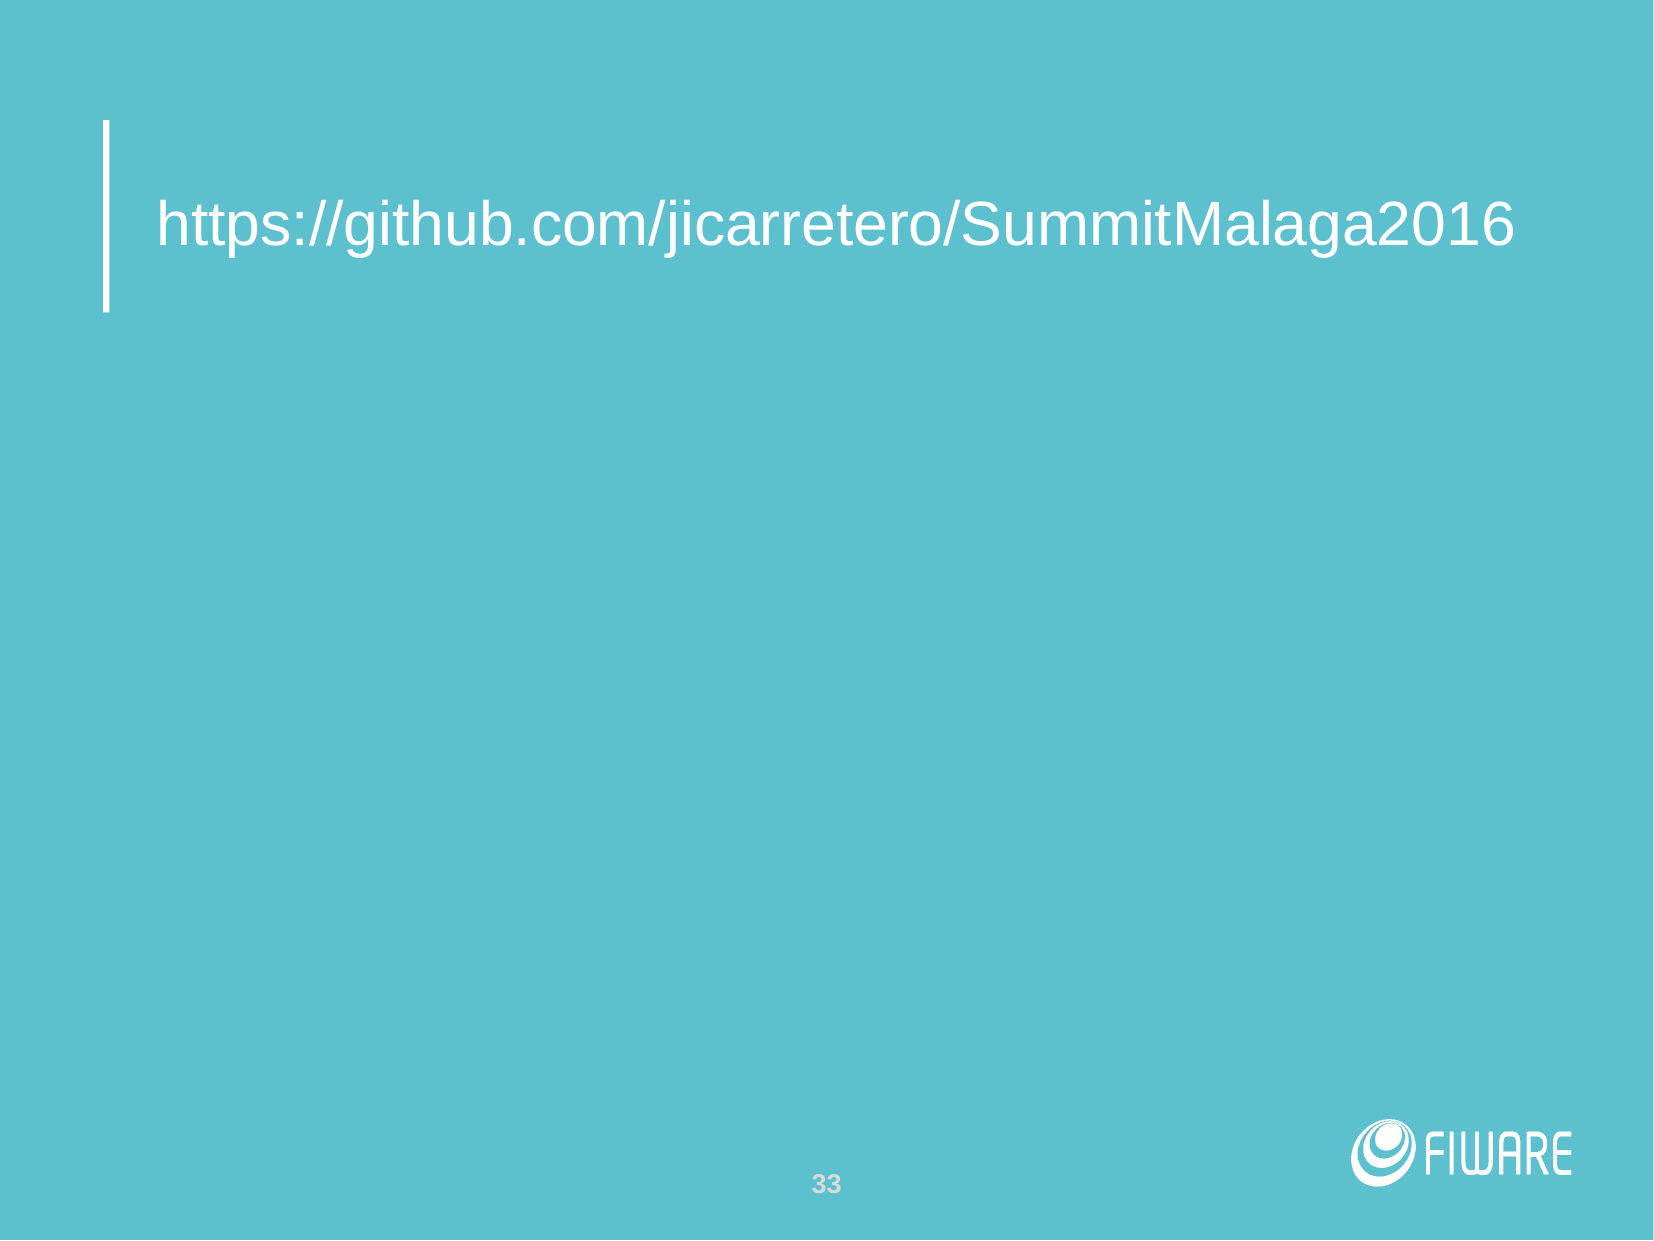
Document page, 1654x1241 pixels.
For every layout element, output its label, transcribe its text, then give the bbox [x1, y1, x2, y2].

slide_number <number> [733, 1149, 921, 1216]
title https://github.com/jicarretero/SummitMalaga2016 [141, 168, 1548, 361]
picture [1339, 1098, 1586, 1201]
